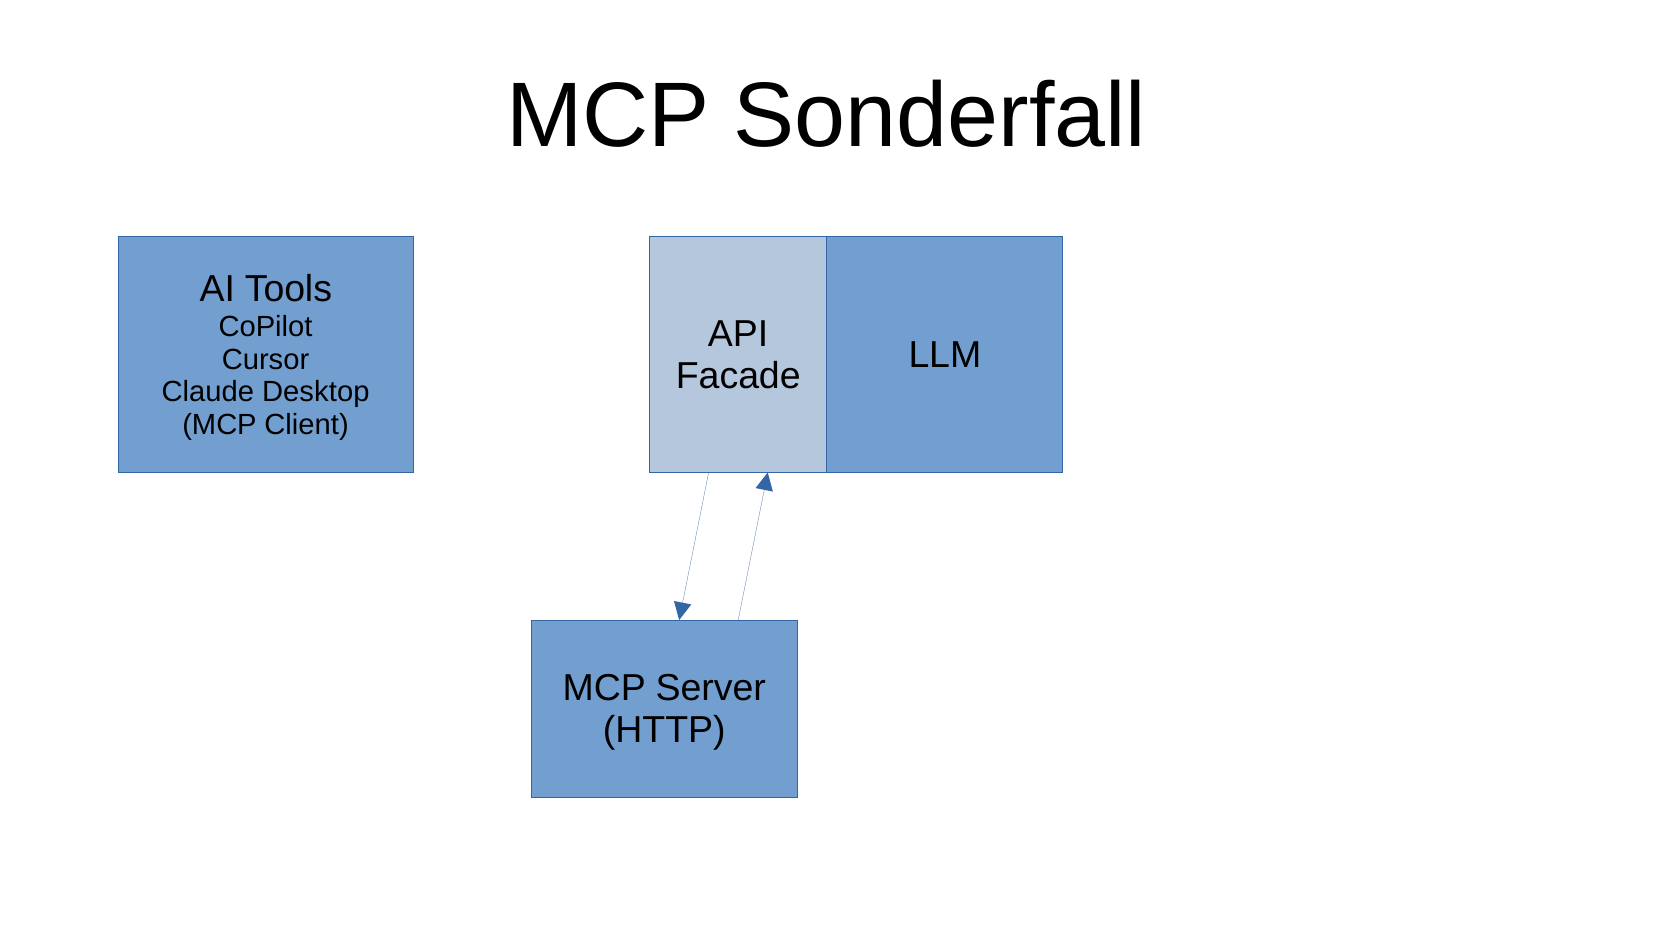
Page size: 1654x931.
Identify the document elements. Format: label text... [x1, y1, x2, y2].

text_box MCP Server (HTTP) [531, 620, 798, 798]
title MCP Sonderfall [82, 37, 1571, 193]
text_box API Facade [649, 236, 827, 473]
text_box LLM [827, 236, 1063, 473]
text_box AI Tools CoPilot Cursor Claude Desktop (MCP Client) [118, 236, 414, 473]
